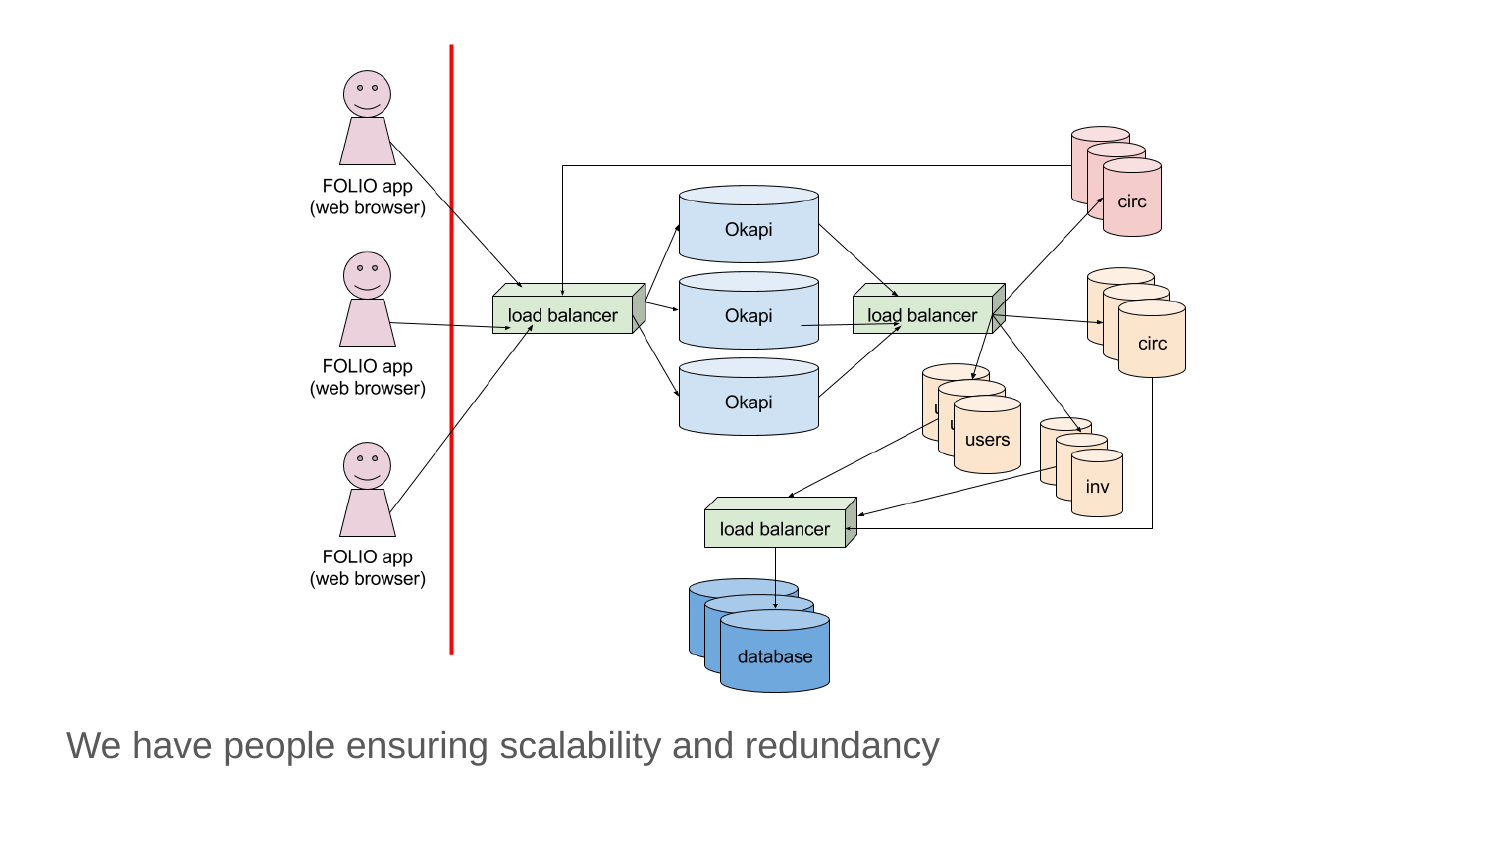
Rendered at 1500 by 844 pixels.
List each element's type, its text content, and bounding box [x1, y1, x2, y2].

list We have people ensuring scalability and redundancy [51, 694, 1036, 794]
picture [279, 0, 1221, 706]
